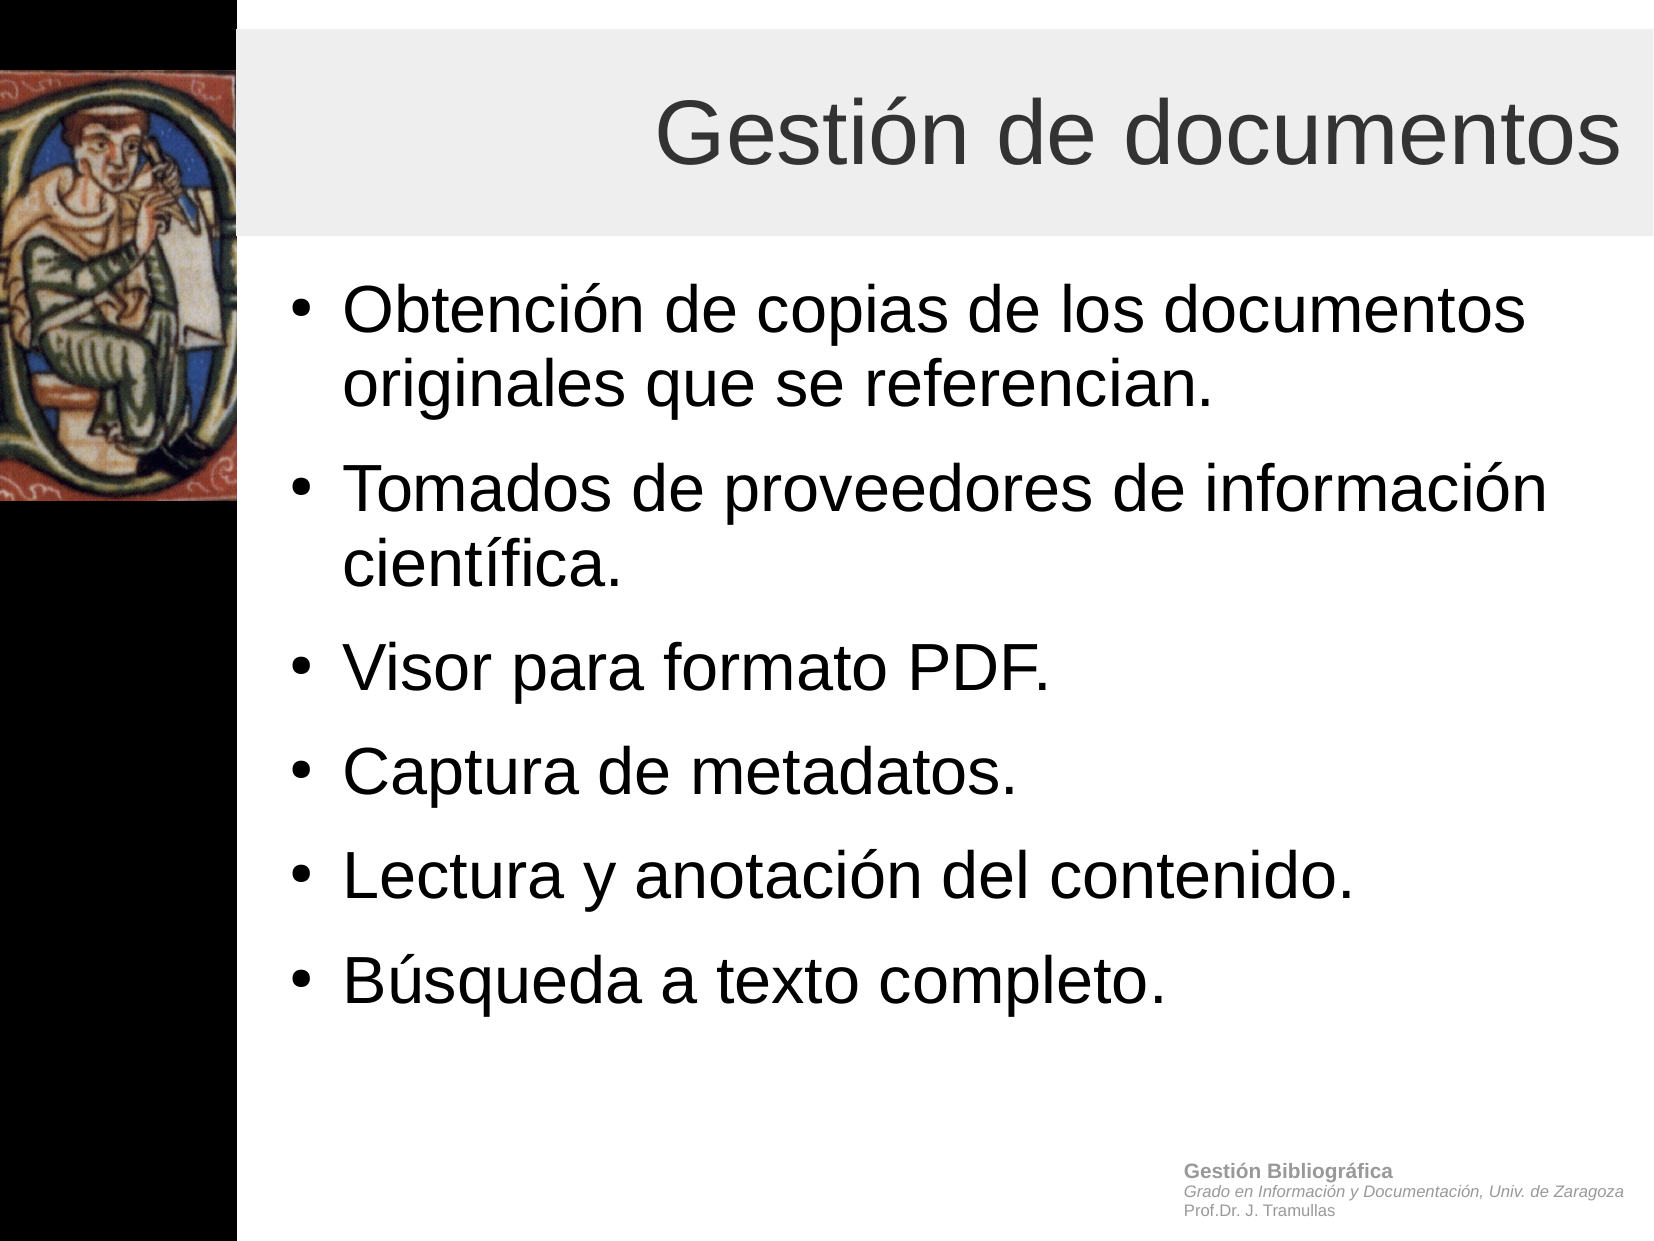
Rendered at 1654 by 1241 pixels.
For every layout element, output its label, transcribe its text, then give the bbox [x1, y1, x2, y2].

picture [0, 70, 237, 501]
list Obtención de copias de los documentos originales que se referencian. Tomados de proveedores de información científica. Visor para formato PDF. Captura de metadatos. Lectura y anotación del contenido. Búsqueda a texto completo. [271, 271, 1619, 1134]
title Gestión de documentos [236, 29, 1654, 237]
